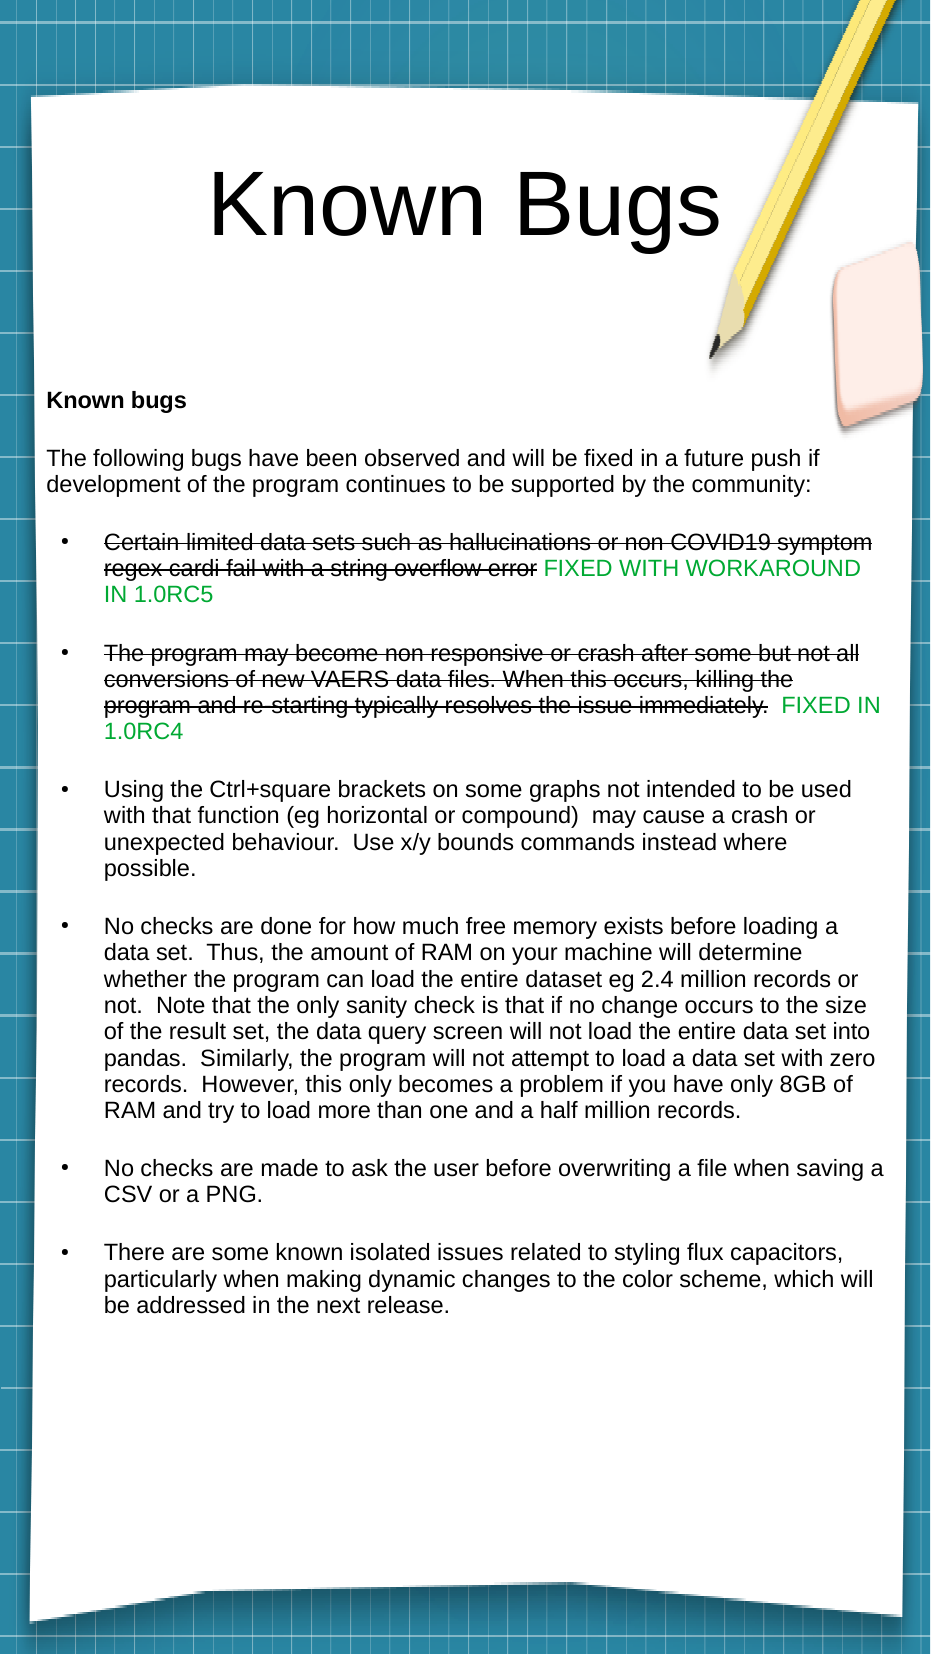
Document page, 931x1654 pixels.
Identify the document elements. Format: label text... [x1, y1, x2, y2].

title Known Bugs [46, 65, 884, 342]
picture [0, 0, 931, 1654]
list Known bugs The following bugs have been observed and will be fixed in a future push if development of the program continues to be supported by the community: Certain limited data sets such as hallucinations or non COVID19 symptom regex cardi fail with a string overflow error FIXED WITH WORKAROUND IN 1.0RC5 The program may become non responsive or crash after some but not all conversions of new VAERS data files. When this occurs, killing the program and re-starting typically resolves the issue immediately. FIXED IN 1.0RC4 Using the Ctrl+square brackets on some graphs not intended to be used with that function (eg horizontal or compound) may cause a crash or unexpected behaviour. Use x/y bounds commands instead where possible. No checks are done for how much free memory exists before loading a data set. Thus, the amount of RAM on your machine will determine whether the program can load the entire dataset eg 2.4 million records or not. Note that the only sanity check is that if no change occurs to the size of the result set, the data query screen will not load the entire data set into pandas. Similarly, the program will not attempt to load a data set with zero records. However, this only becomes a problem if you have only 8GB of RAM and try to load more than one and a half million records. No checks are made to ask the user before overwriting a file when saving a CSV or a PNG. There are some known isolated issues related to styling flux capacitors, particularly when making dynamic changes to the color scheme, which will be addressed in the next release. [46, 386, 884, 1346]
